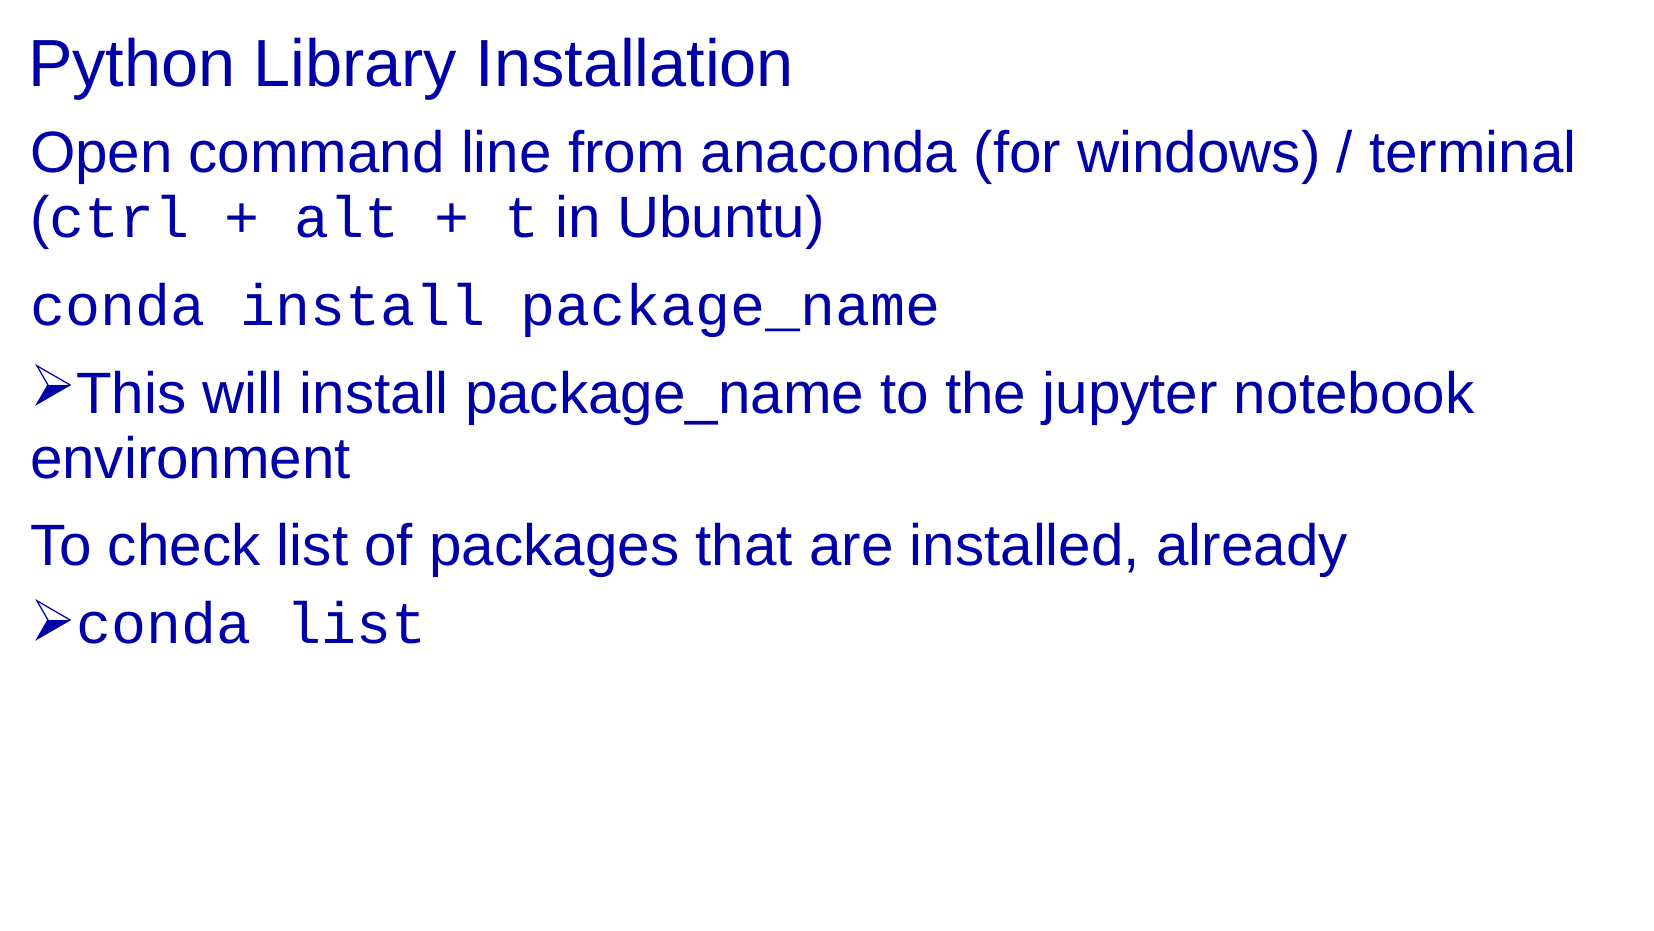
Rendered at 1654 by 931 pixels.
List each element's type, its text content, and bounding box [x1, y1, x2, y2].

title Python Library Installation [28, 21, 1626, 106]
list Open command line from anaconda (for windows) / terminal (ctrl + alt + t in Ubuntu) conda install package_name This will install package_name to the jupyter notebook environment To check list of packages that are installed, already conda list [30, 120, 1645, 916]
